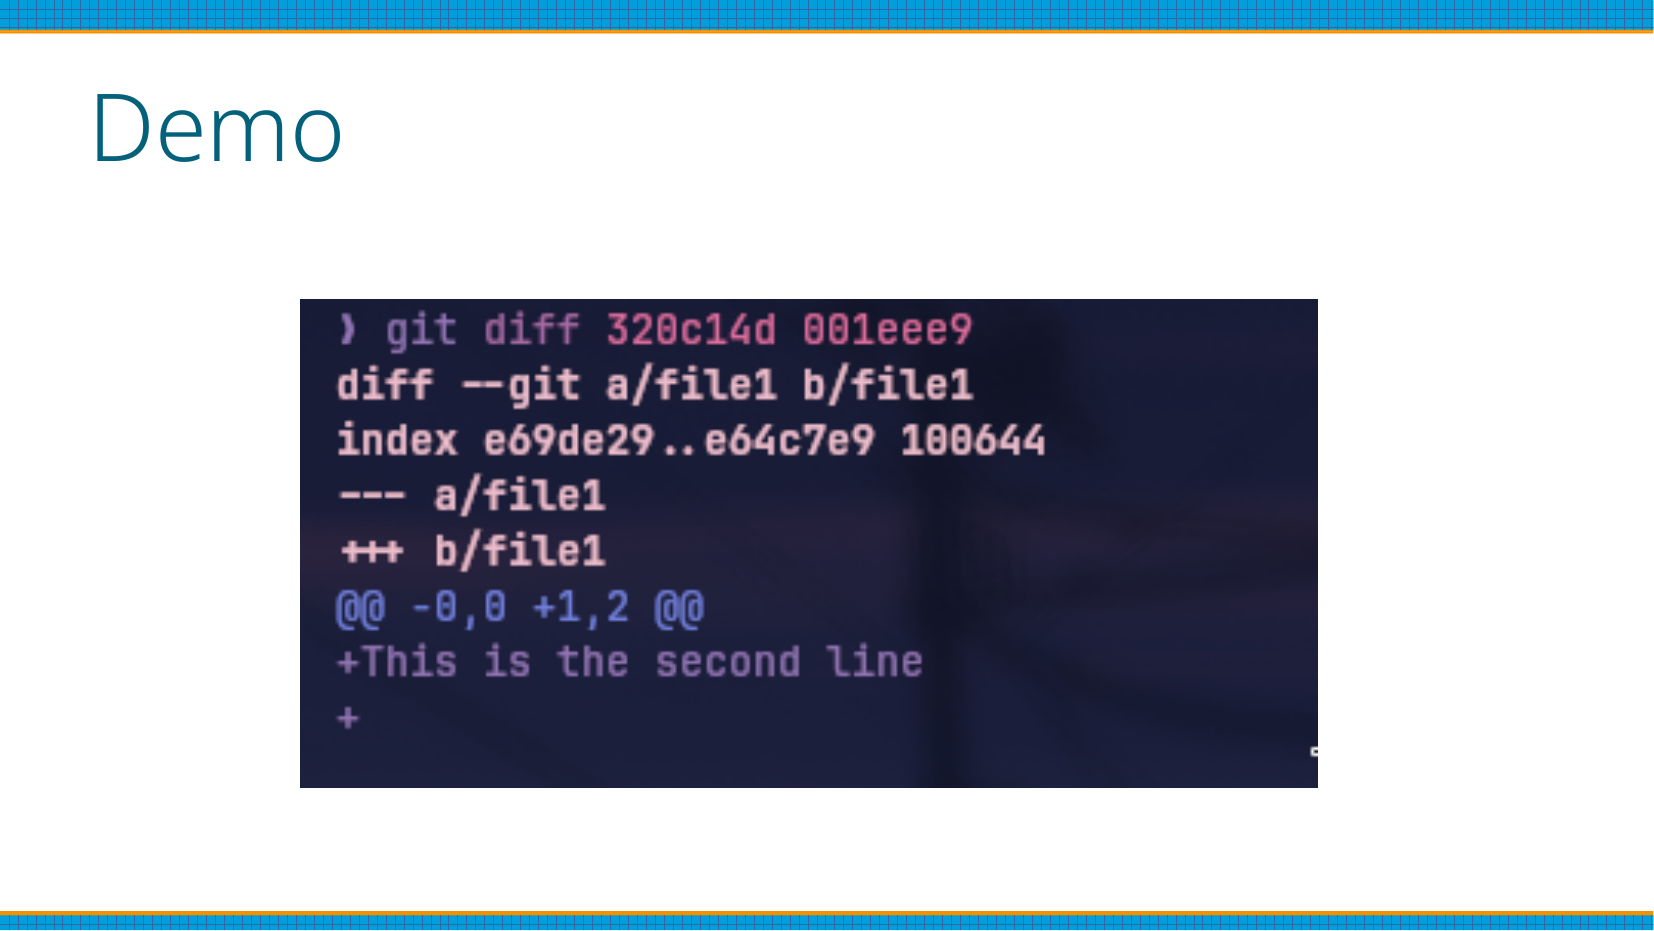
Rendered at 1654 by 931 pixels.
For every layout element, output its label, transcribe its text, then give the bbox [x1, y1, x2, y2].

picture [300, 299, 1318, 788]
title Demo [88, 44, 1565, 207]
